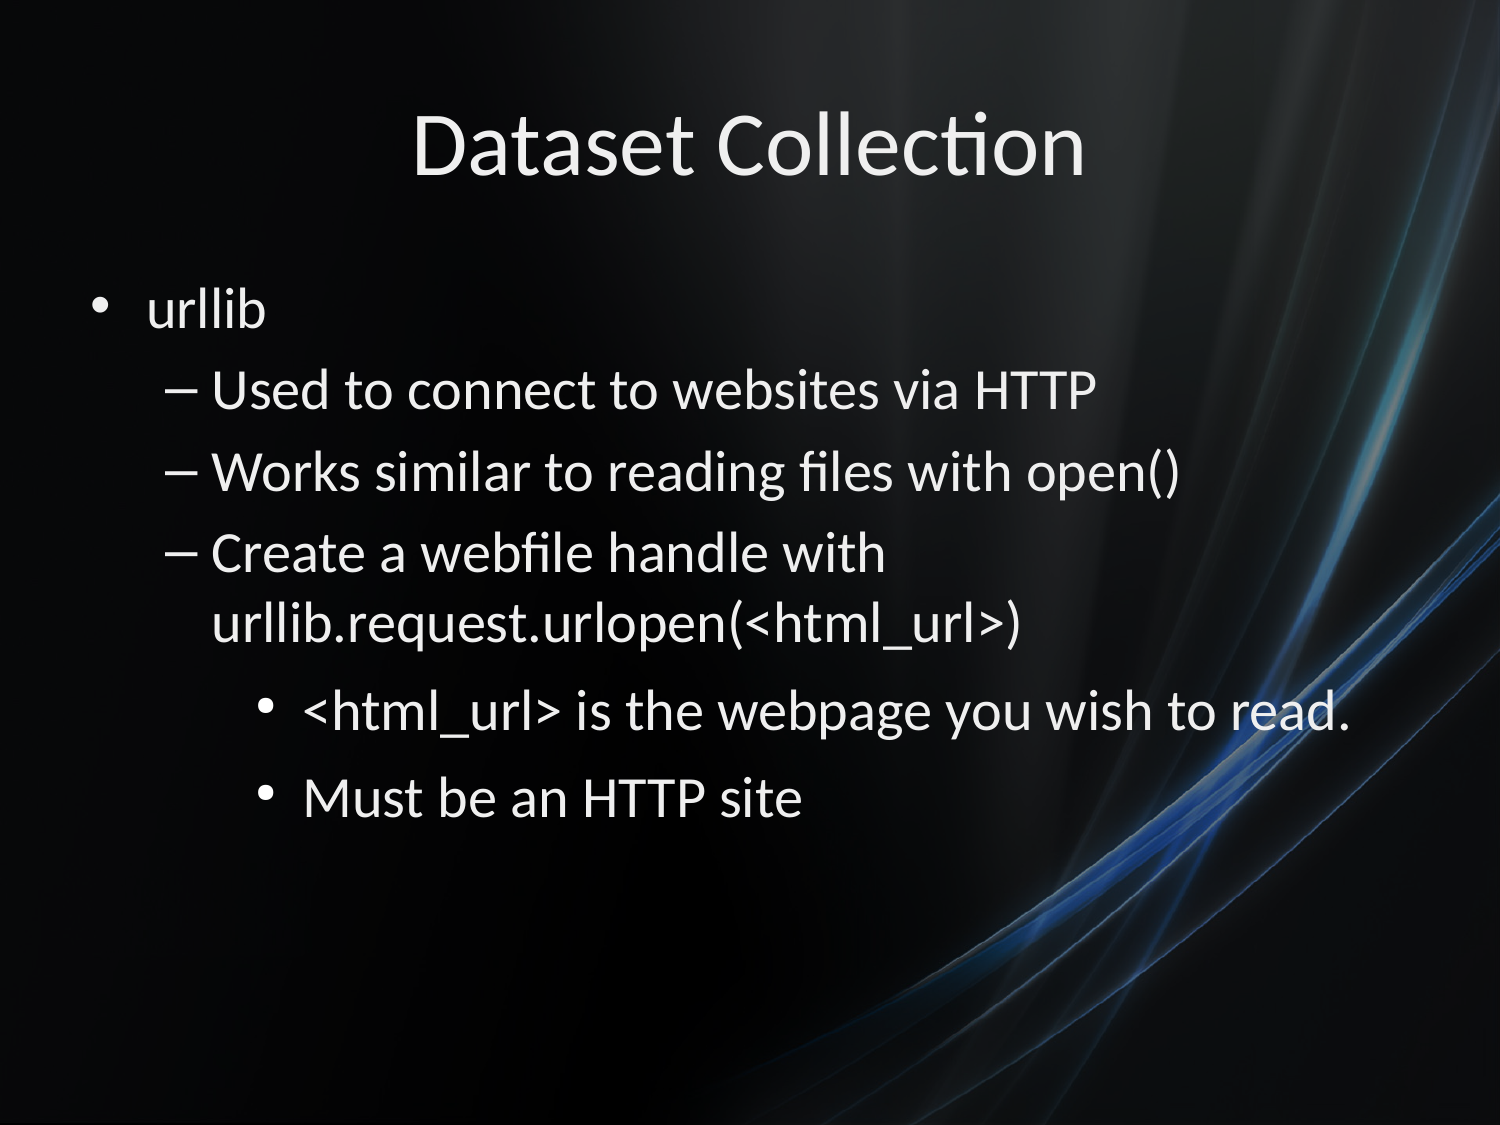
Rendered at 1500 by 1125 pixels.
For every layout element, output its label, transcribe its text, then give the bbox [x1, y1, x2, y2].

list urllib Used to connect to websites via HTTP Works similar to reading files with open() Create a webfile handle with urllib.request.urlopen(<html_url>) <html_url> is the webpage you wish to read. Must be an HTTP site [75, 262, 1425, 1005]
picture [0, 0, 1500, 1125]
title Dataset Collection [75, 45, 1425, 233]
